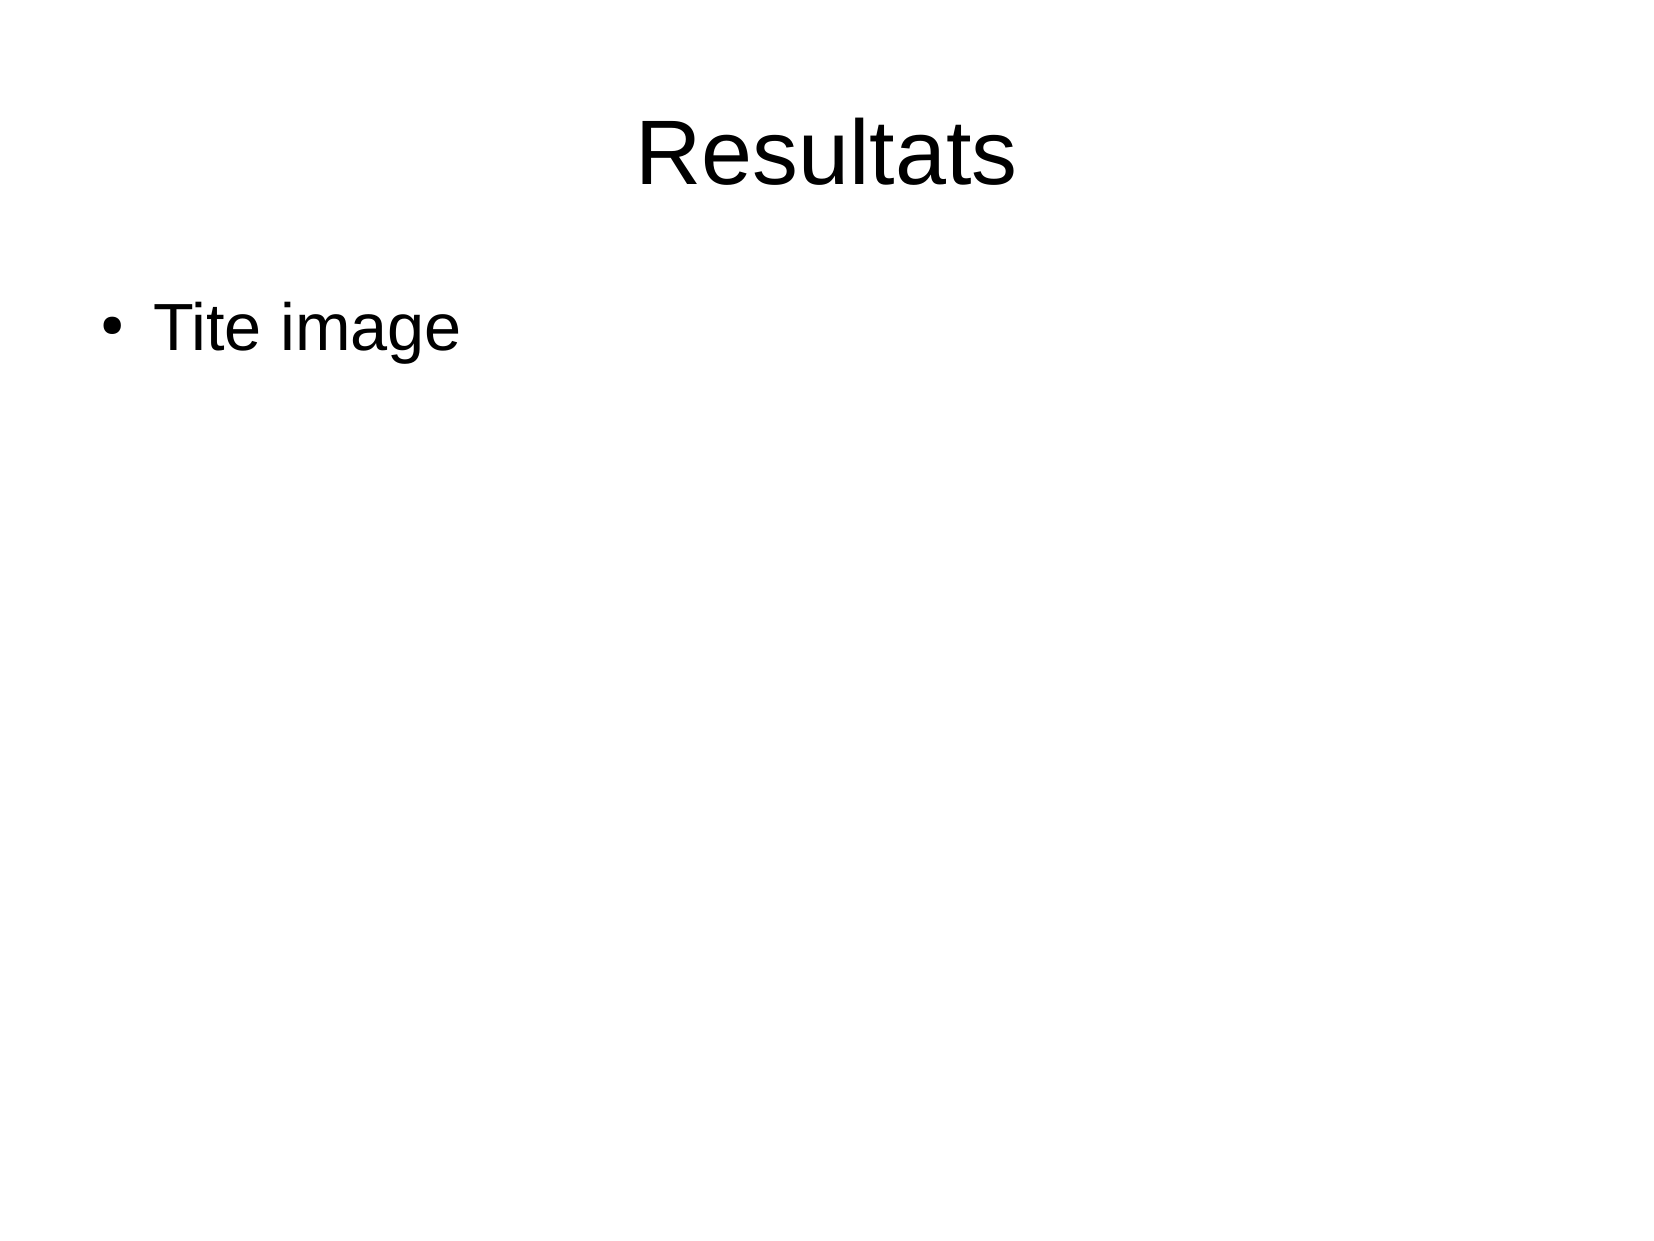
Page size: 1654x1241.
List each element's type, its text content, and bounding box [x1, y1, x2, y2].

title Resultats [82, 49, 1571, 257]
list Tite image [82, 290, 1571, 1010]
